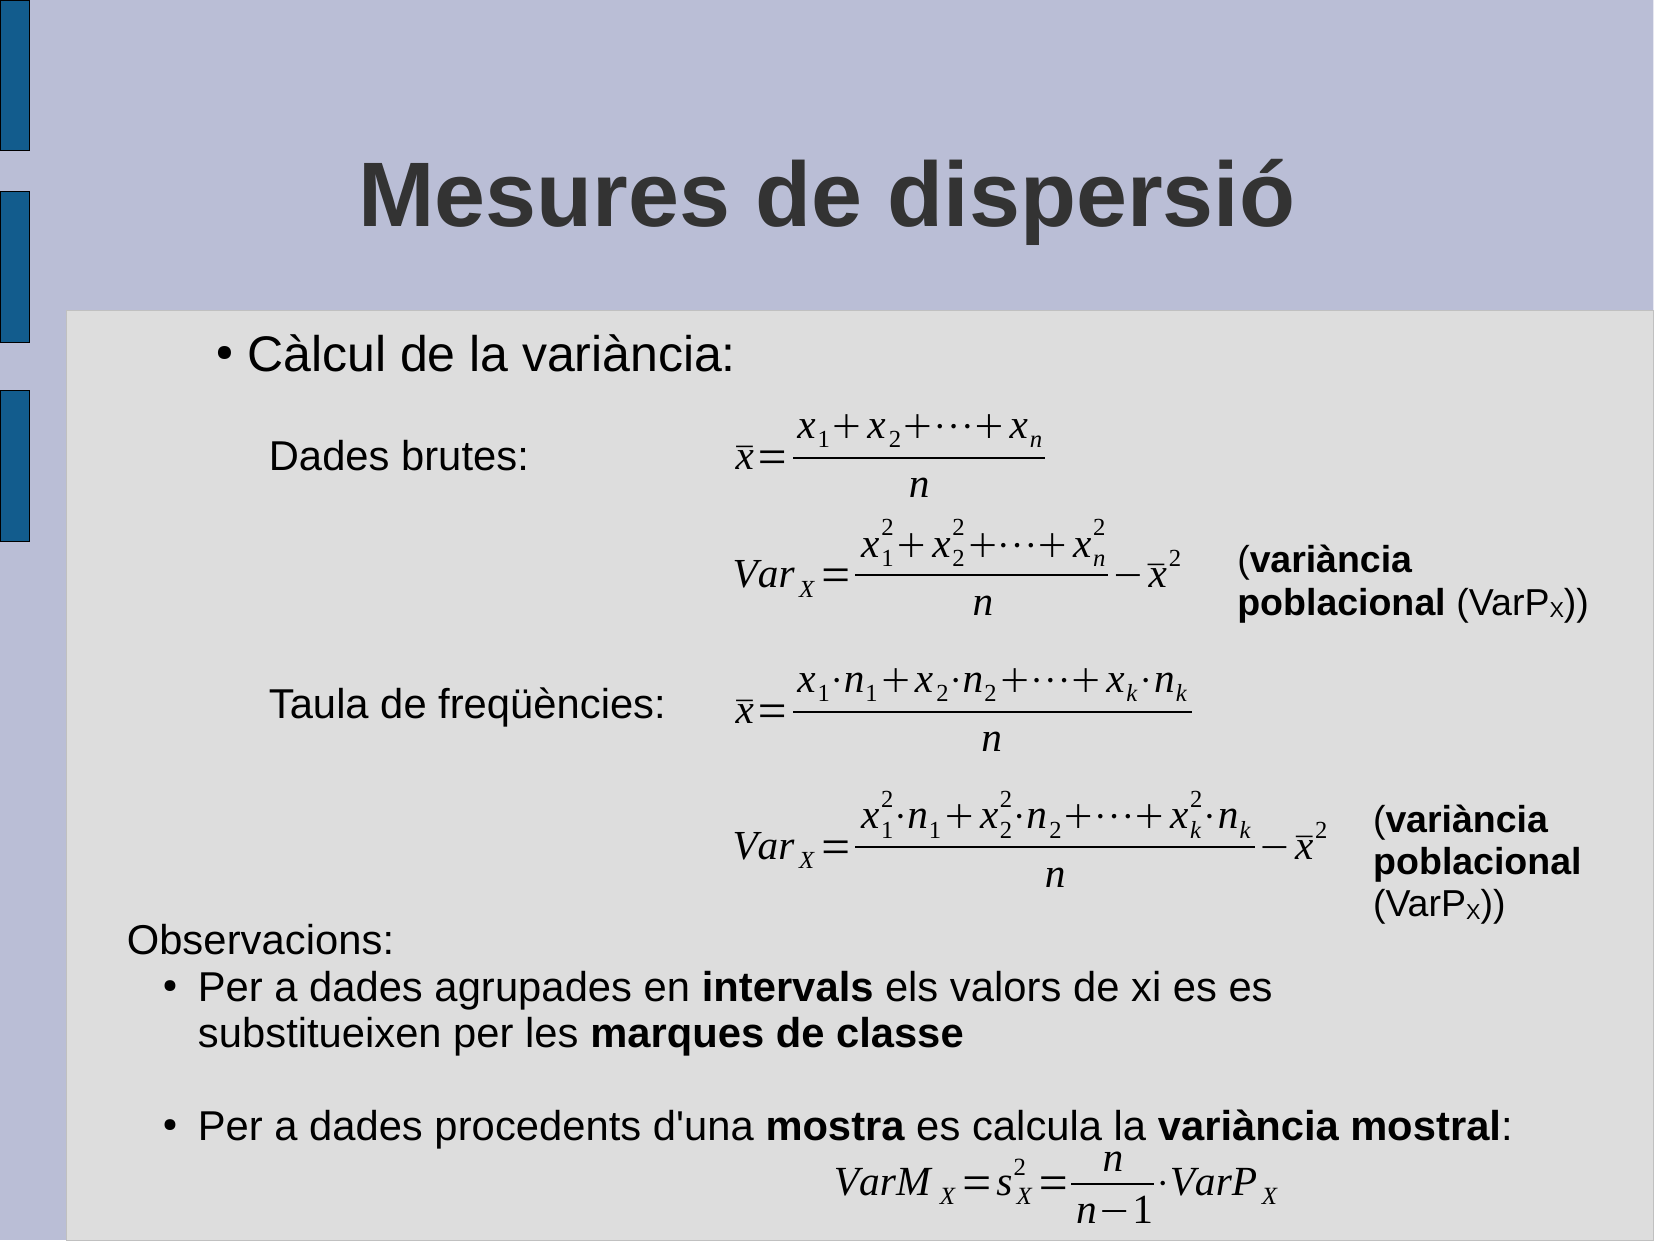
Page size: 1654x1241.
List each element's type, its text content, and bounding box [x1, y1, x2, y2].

chart [726, 785, 1334, 897]
text_box Taula de freqüències: [253, 673, 709, 735]
text_box (variància poblacional (VarPX)) [1222, 531, 1625, 645]
title Mesures de dispersió [121, 91, 1534, 299]
text_box Dades brutes: [253, 425, 638, 487]
chart [726, 513, 1188, 626]
text_box (variància poblacional (VarPX)) [1358, 791, 1654, 947]
text_box Càlcul de la variància: [200, 318, 1625, 390]
chart [726, 401, 1053, 508]
text_box Observacions: Per a dades agrupades en intervals els valors de xi es es substitueixen per les marques de classe Per a dades procedents d'una mostra es calcula la variància mostral: [112, 909, 1530, 1208]
chart [827, 1134, 1284, 1234]
chart [726, 655, 1199, 762]
